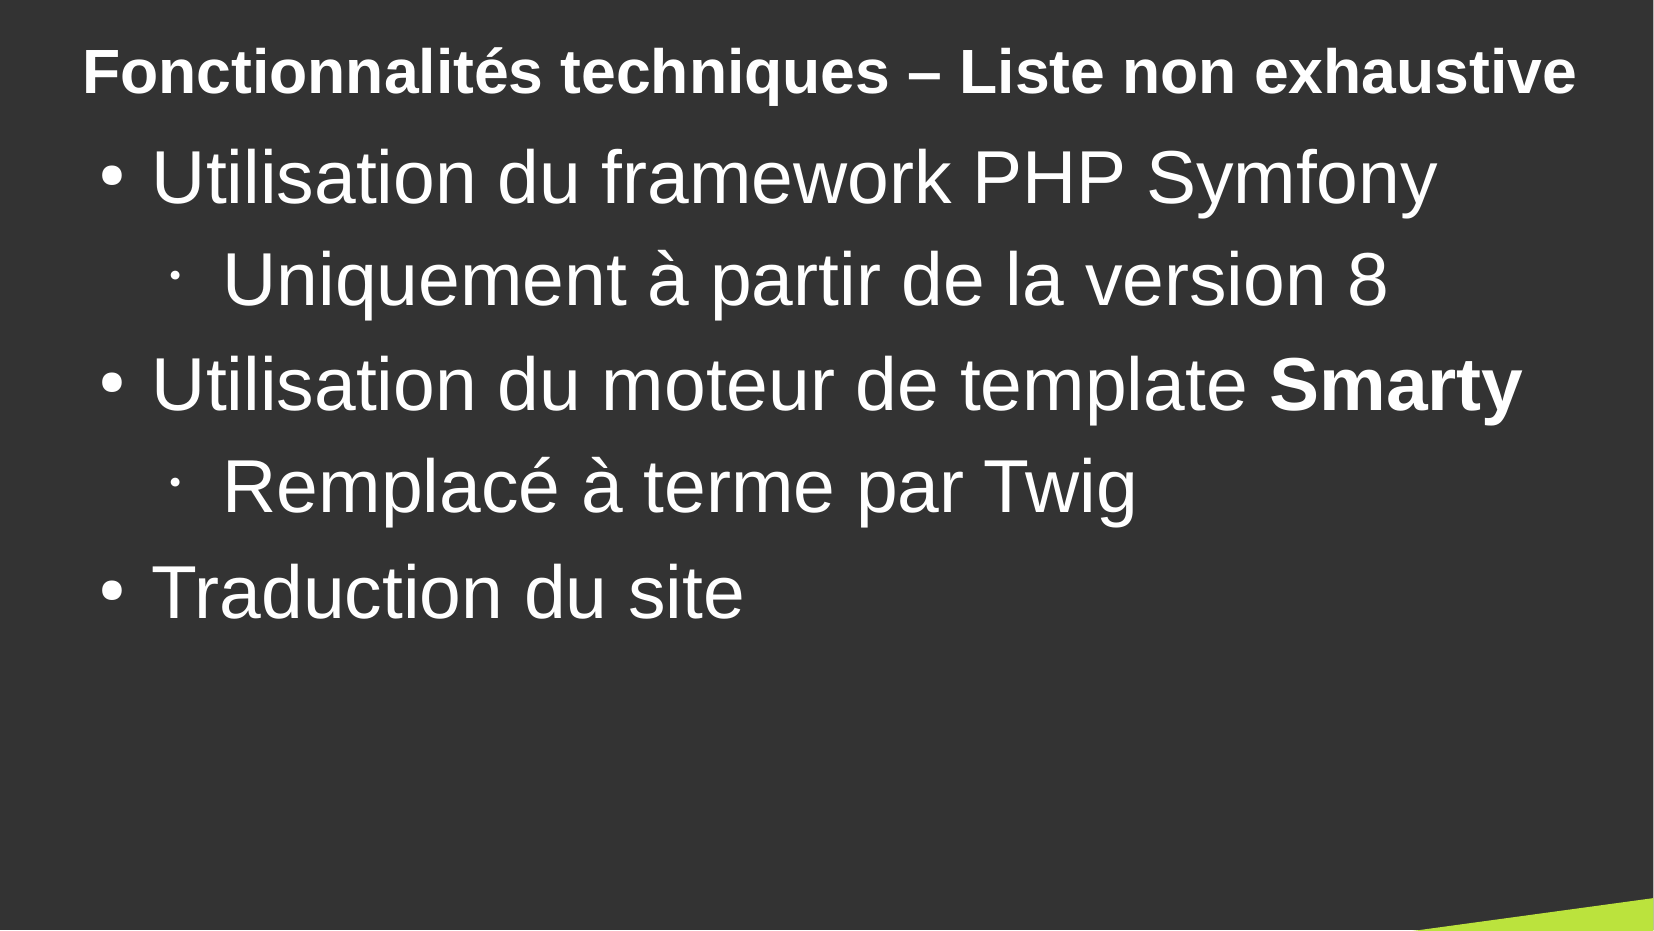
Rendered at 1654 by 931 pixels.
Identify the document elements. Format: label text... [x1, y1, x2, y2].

text_box [1412, 898, 1654, 931]
title Fonctionnalités techniques – Liste non exhaustive [82, 37, 1654, 187]
list Utilisation du framework PHP Symfony Uniquement à partir de la version 8 Utilisation du moteur de template Smarty Remplacé à terme par Twig Traduction du site [80, 135, 1620, 804]
